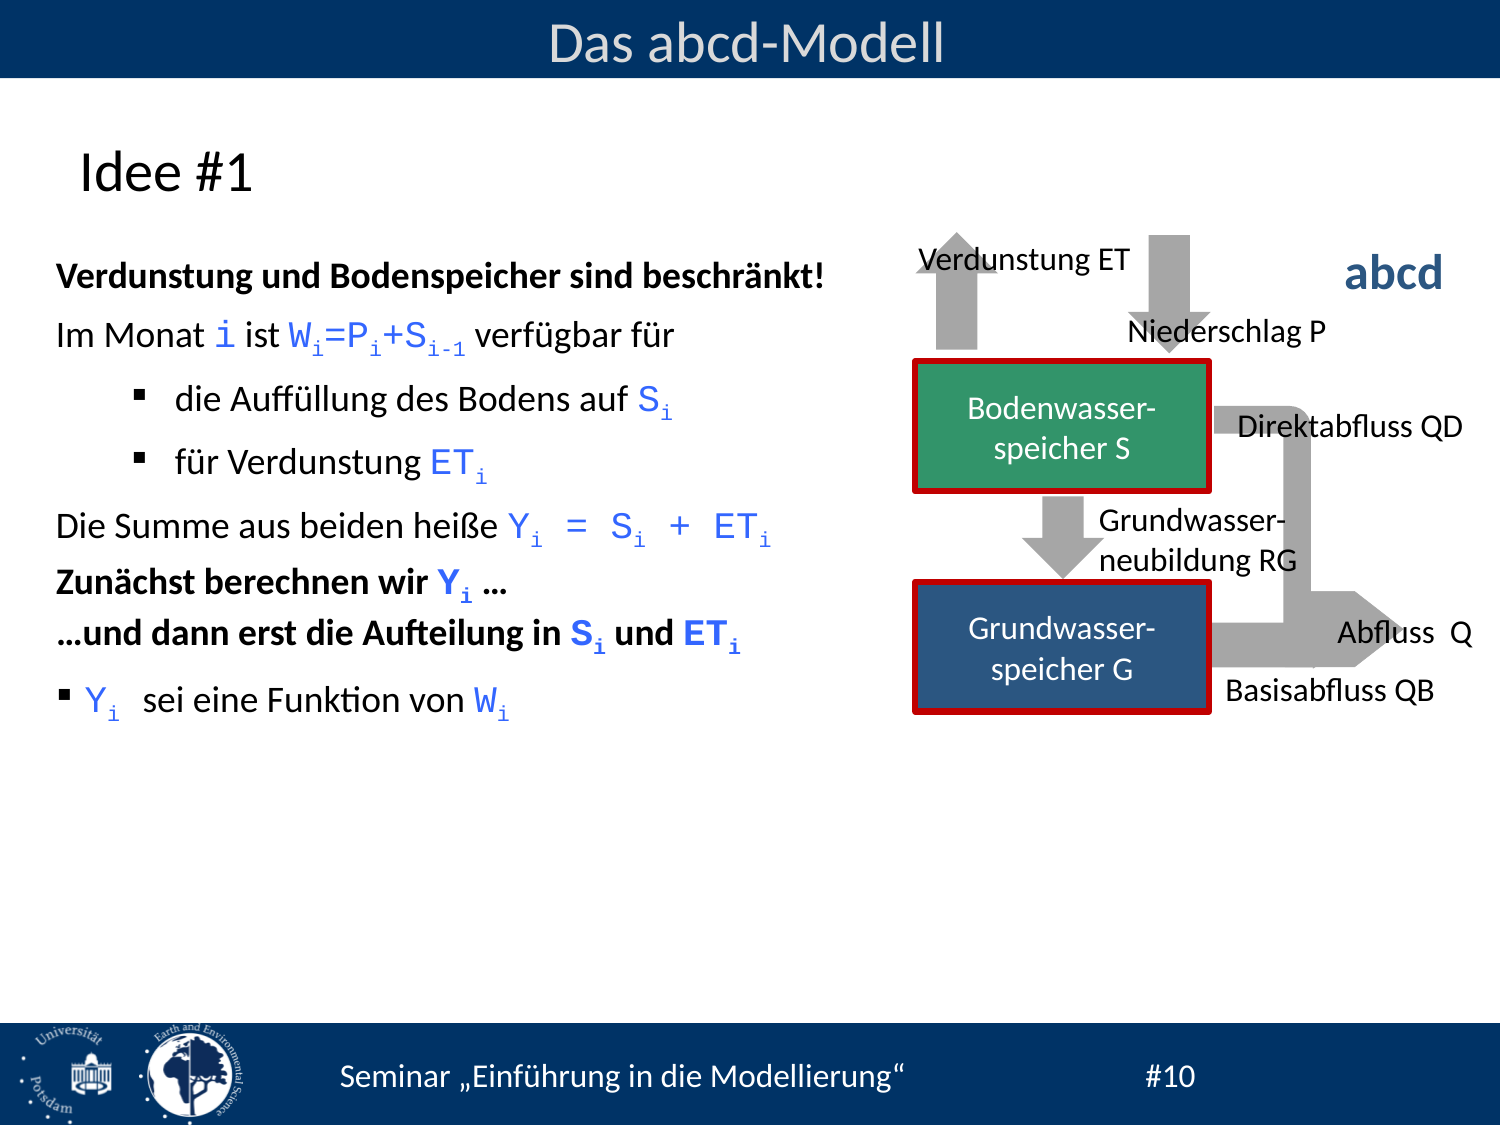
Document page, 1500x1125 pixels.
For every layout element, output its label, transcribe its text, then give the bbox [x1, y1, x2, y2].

text_box Im Monat i ist Wi=Pi+Si-1 verfügbar für die Auffüllung des Bodens auf Si für Verdunstung ETi Die Summe aus beiden heiße Yi = Si + ETi [41, 302, 845, 549]
text_box Verdunstung ET [903, 230, 1258, 285]
text_box Verdunstung und Bodenspeicher sind beschränkt! [41, 243, 916, 304]
text_box Idee #1 [64, 125, 1412, 211]
text_box Grundwasser- speicher G [915, 581, 1210, 712]
text_box Niederschlag P [1073, 301, 1381, 357]
text_box abcd [1198, 231, 1459, 307]
text_box [1283, 452, 1311, 490]
text_box [936, 285, 978, 350]
text_box Abfluss Q [1322, 603, 1500, 659]
text_box Das abcd-Modell [0, 0, 1495, 75]
text_box Bodenwasser- speicher S [915, 361, 1209, 492]
picture [139, 1023, 243, 1125]
text_box Basisabfluss QB [1210, 660, 1459, 716]
text_box [1210, 586, 1370, 660]
text_box [1214, 405, 1222, 434]
text_box [1021, 496, 1083, 580]
text_box Yi sei eine Funktion von Wi [41, 667, 845, 734]
text_box Zunächst berechnen wir Yi … …und dann erst die Aufteilung in Si und ETi [41, 549, 869, 667]
text_box Direktabfluss QD [1222, 397, 1483, 452]
text_box [1148, 235, 1190, 301]
text_box Grundwasser- neubildung RG [1083, 490, 1439, 586]
